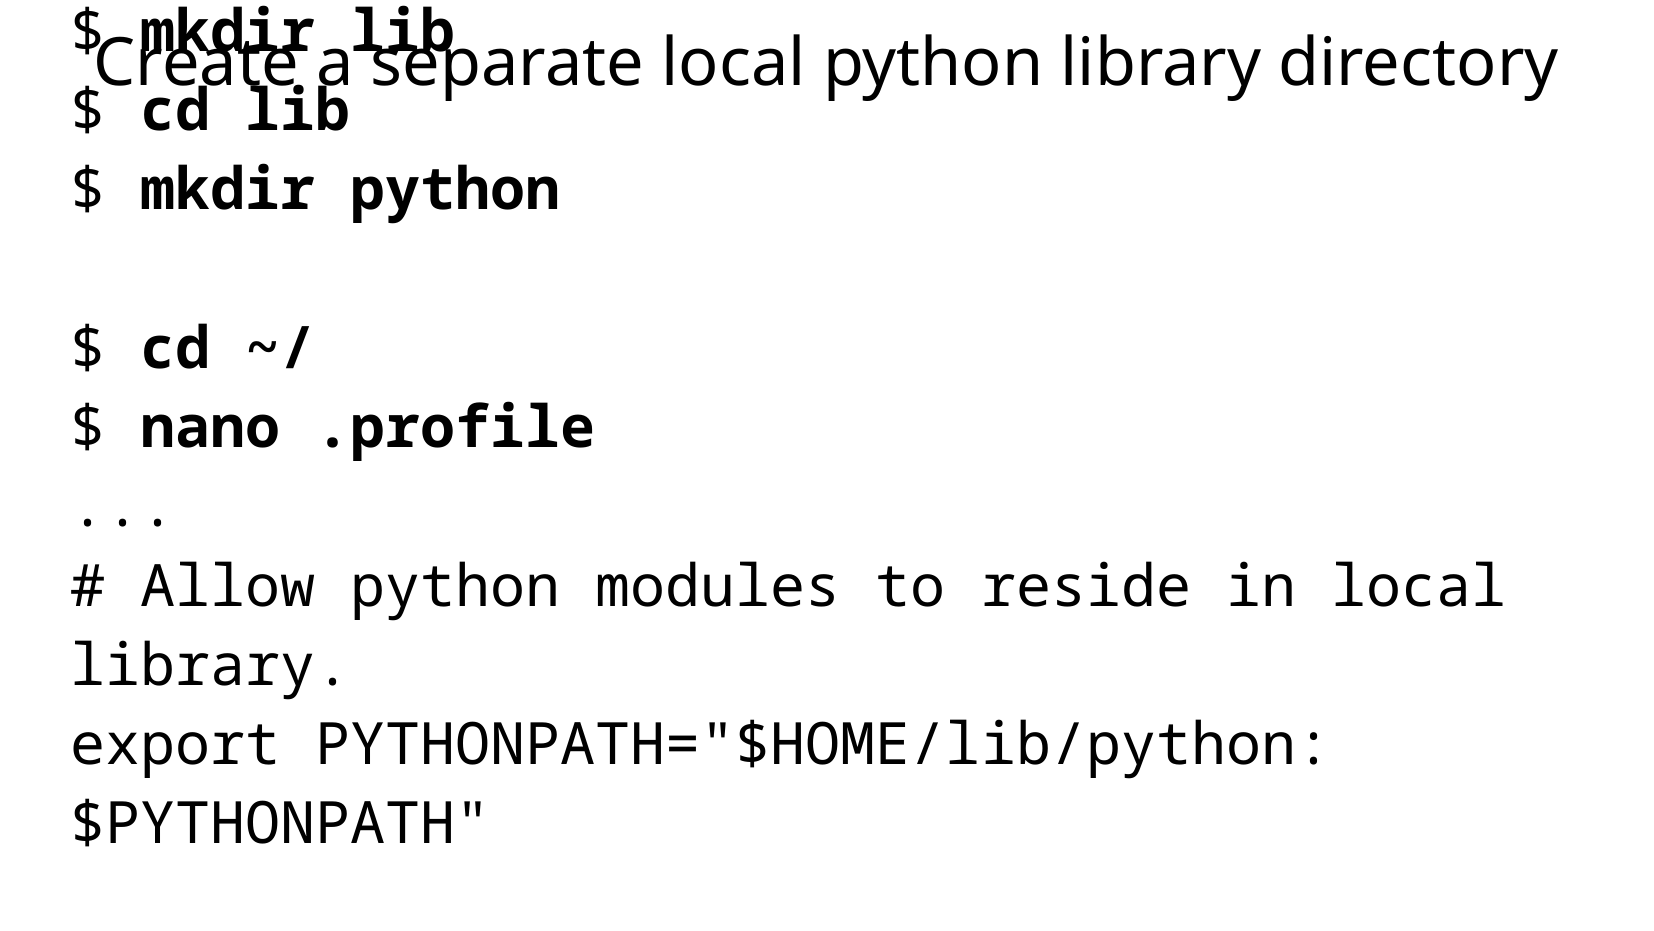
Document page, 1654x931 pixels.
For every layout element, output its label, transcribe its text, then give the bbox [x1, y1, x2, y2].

text_box $ ~/ $ mkdir lib $ cd lib $ mkdir python $ cd ~/ $ nano .profile ... # Allow python modules to reside in local library. export PYTHONPATH="$HOME/lib/python:$PYTHONPATH" Logout and log back in. [70, 115, 1559, 814]
title Create a separate local python library directory [82, 7, 1571, 113]
